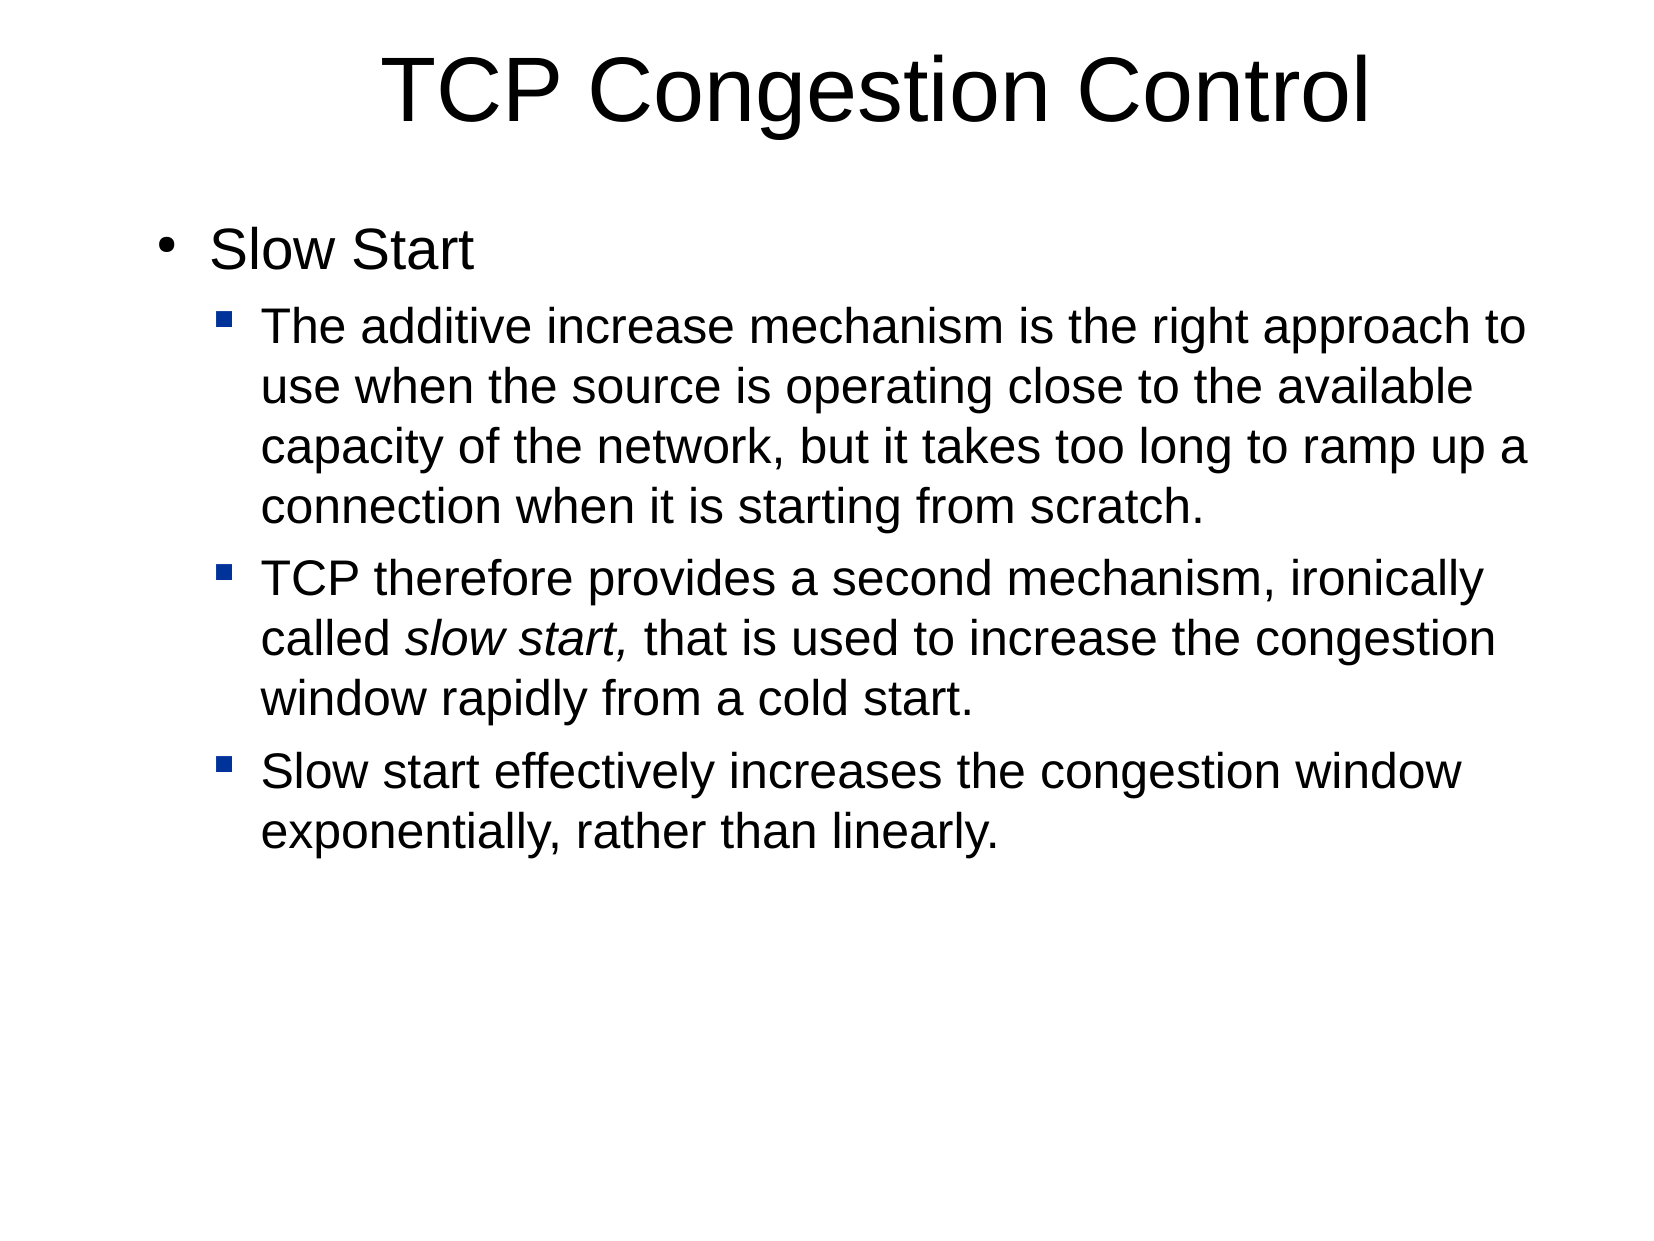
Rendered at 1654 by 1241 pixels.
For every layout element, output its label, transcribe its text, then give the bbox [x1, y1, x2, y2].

title TCP Congestion Control [110, 9, 1609, 148]
list Slow Start The additive increase mechanism is the right approach to use when the source is operating close to the available capacity of the network, but it takes too long to ramp up a connection when it is starting from scratch. TCP therefore provides a second mechanism, ironically called slow start, that is used to increase the congestion window rapidly from a cold start. Slow start effectively increases the congestion window exponentially, rather than linearly. [123, 203, 1620, 1128]
